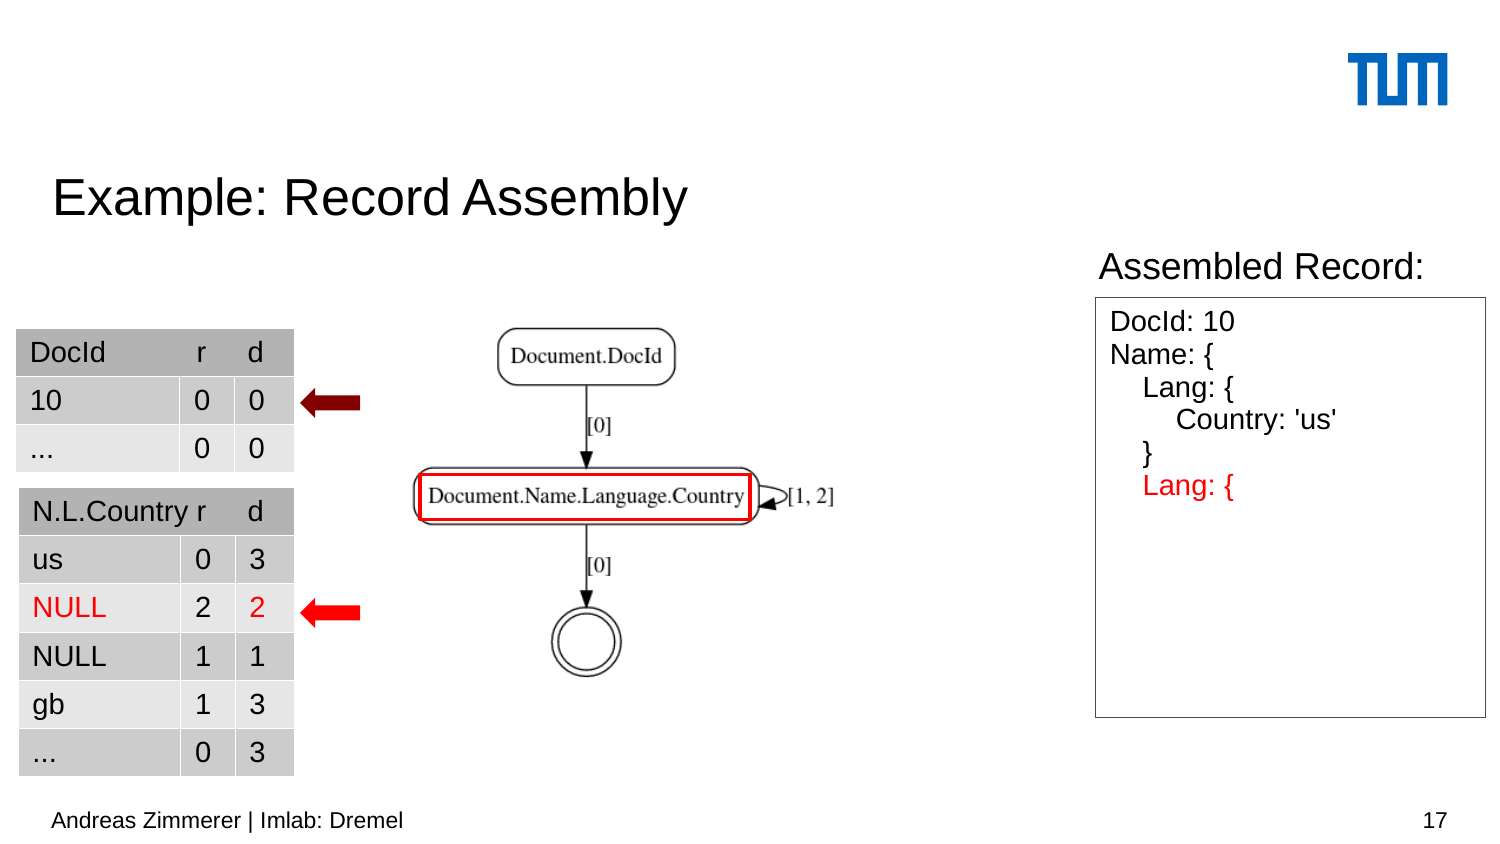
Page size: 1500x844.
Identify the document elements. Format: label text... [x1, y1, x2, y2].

table_cell 3 [236, 536, 294, 583]
table_header DocId r d [16, 329, 294, 376]
table_cell us [19, 536, 180, 583]
title Example: Record Assembly [52, 159, 1449, 227]
table_cell 1 [181, 633, 235, 680]
picture [408, 322, 841, 683]
table_cell 0 [181, 536, 235, 583]
slide_number <number> [1112, 796, 1448, 842]
table_cell 3 [236, 681, 294, 728]
table_cell ... [16, 425, 179, 472]
table_cell 0 [181, 729, 235, 776]
table_cell 0 [235, 425, 294, 472]
table_cell NULL [19, 633, 180, 680]
table_cell 2 [236, 584, 294, 632]
table_cell gb [19, 681, 180, 728]
table_cell 0 [180, 425, 234, 472]
table_cell 1 [181, 681, 235, 728]
text_box [300, 387, 361, 418]
table_cell 10 [16, 377, 179, 424]
table_cell 0 [235, 377, 294, 424]
table_header N.L.Country r d [19, 488, 294, 535]
text_box Assembled Record: [1083, 237, 1441, 295]
table_cell 0 [180, 377, 234, 424]
table_cell 1 [236, 633, 294, 680]
table_cell ... [19, 729, 180, 776]
footer Andreas Zimmerer | Imlab: Dremel [51, 796, 1112, 842]
text_box [300, 597, 361, 628]
table_cell 2 [181, 584, 235, 632]
text_box DocId: 10 Name: { Lang: { Country: 'us' } Lang: { [1095, 297, 1486, 718]
table_cell NULL [19, 584, 180, 632]
table_cell 3 [236, 729, 294, 776]
